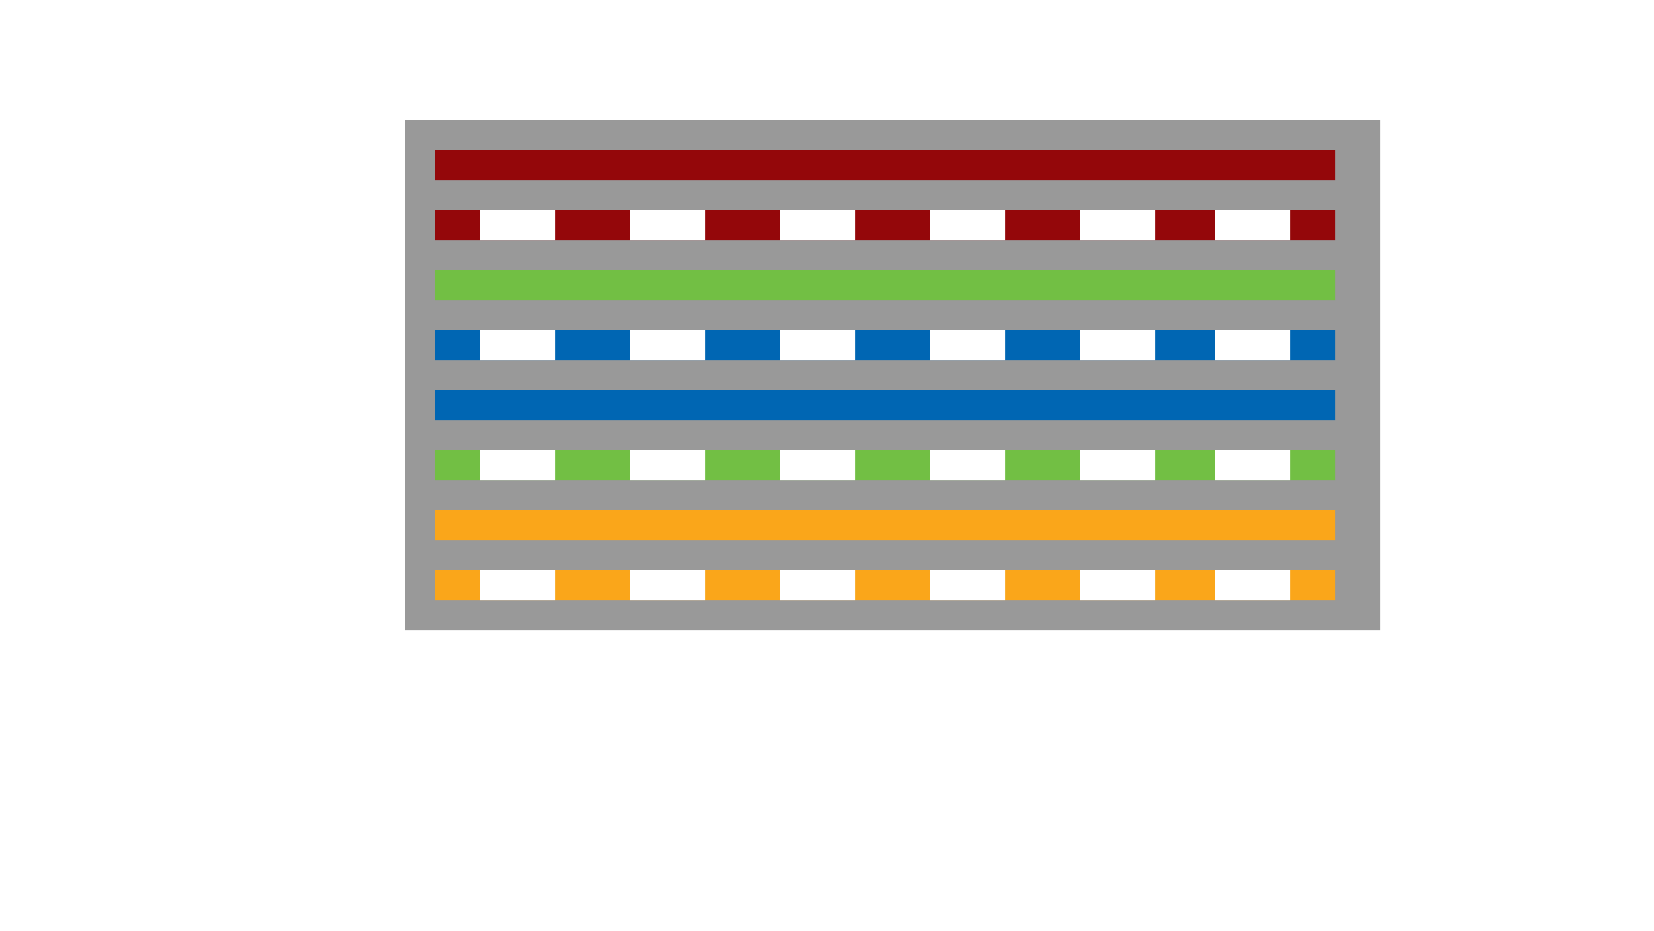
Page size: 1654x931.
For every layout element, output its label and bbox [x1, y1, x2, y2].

text_box [405, 120, 1381, 631]
